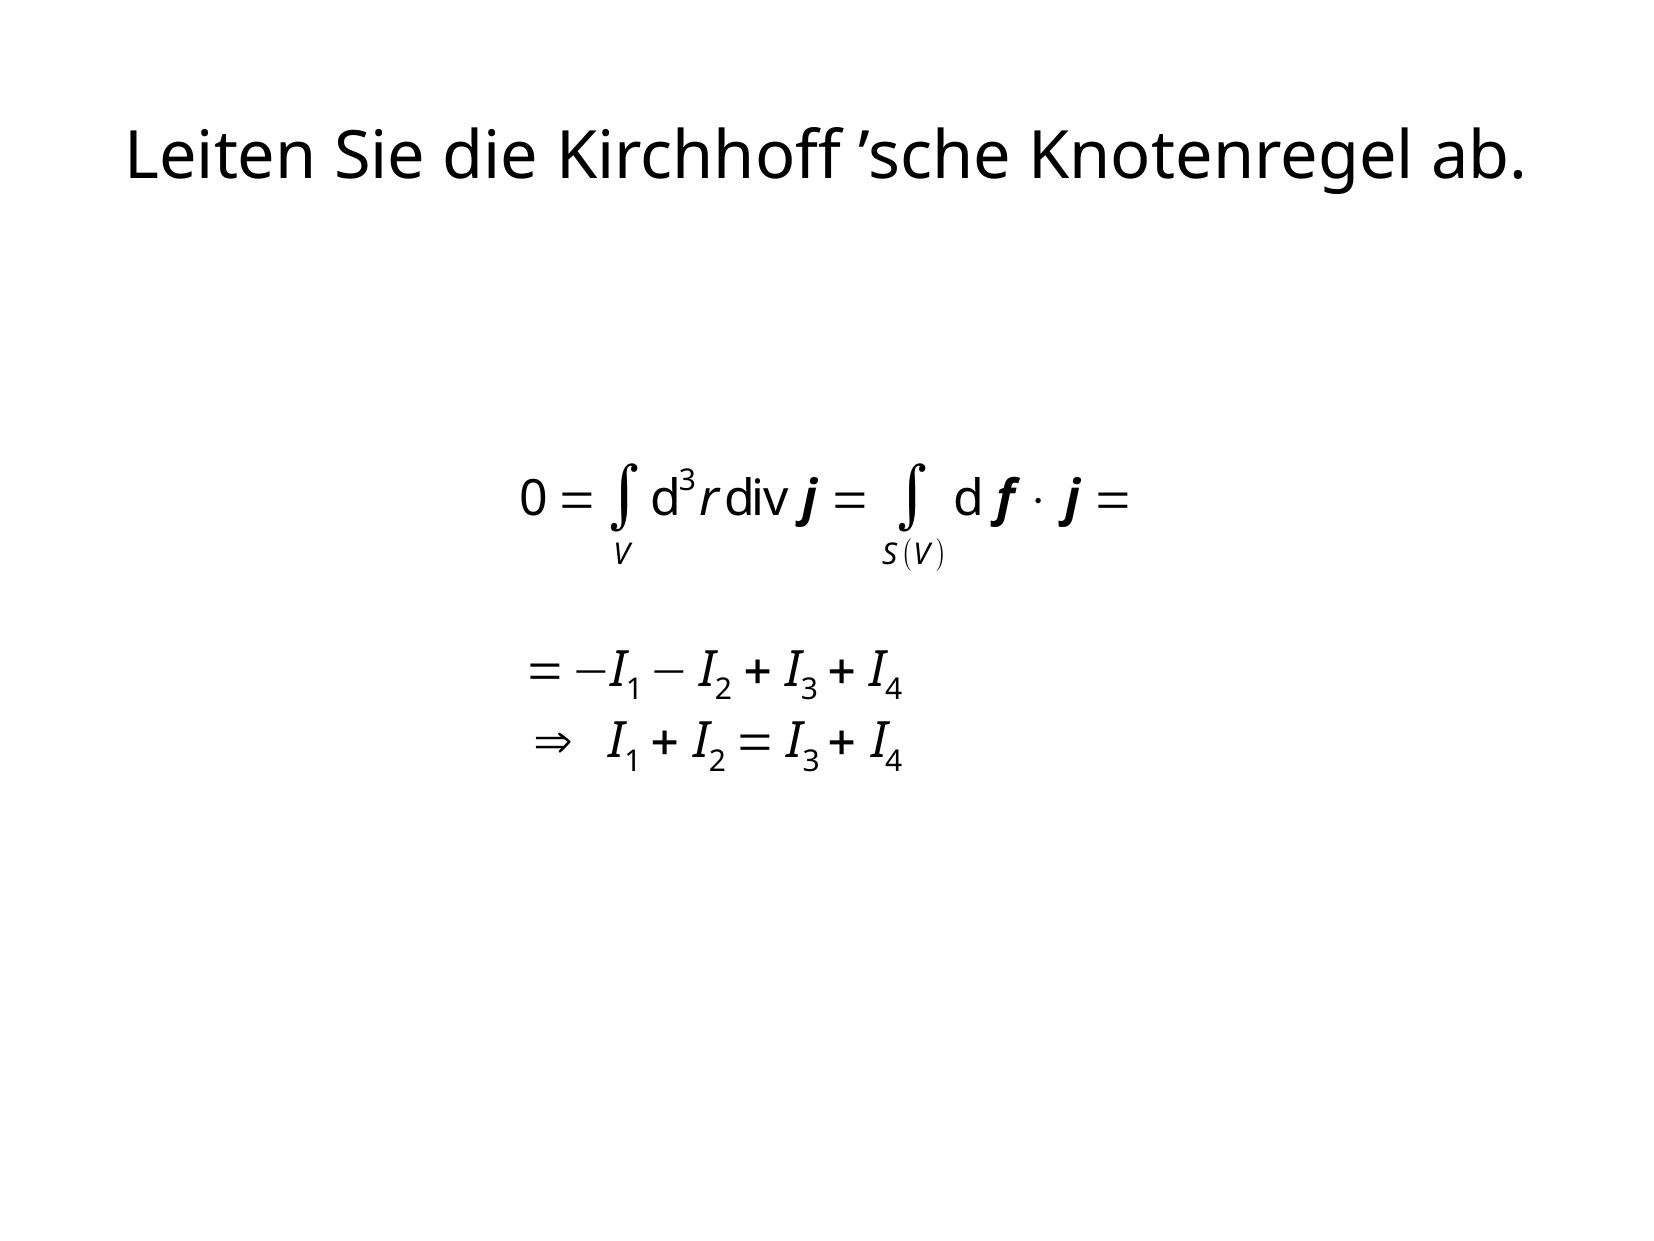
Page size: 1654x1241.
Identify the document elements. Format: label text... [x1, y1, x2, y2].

chart [513, 460, 1141, 780]
title Leiten Sie die Kirchhoff ’sche Knotenregel ab. [82, 49, 1571, 257]
